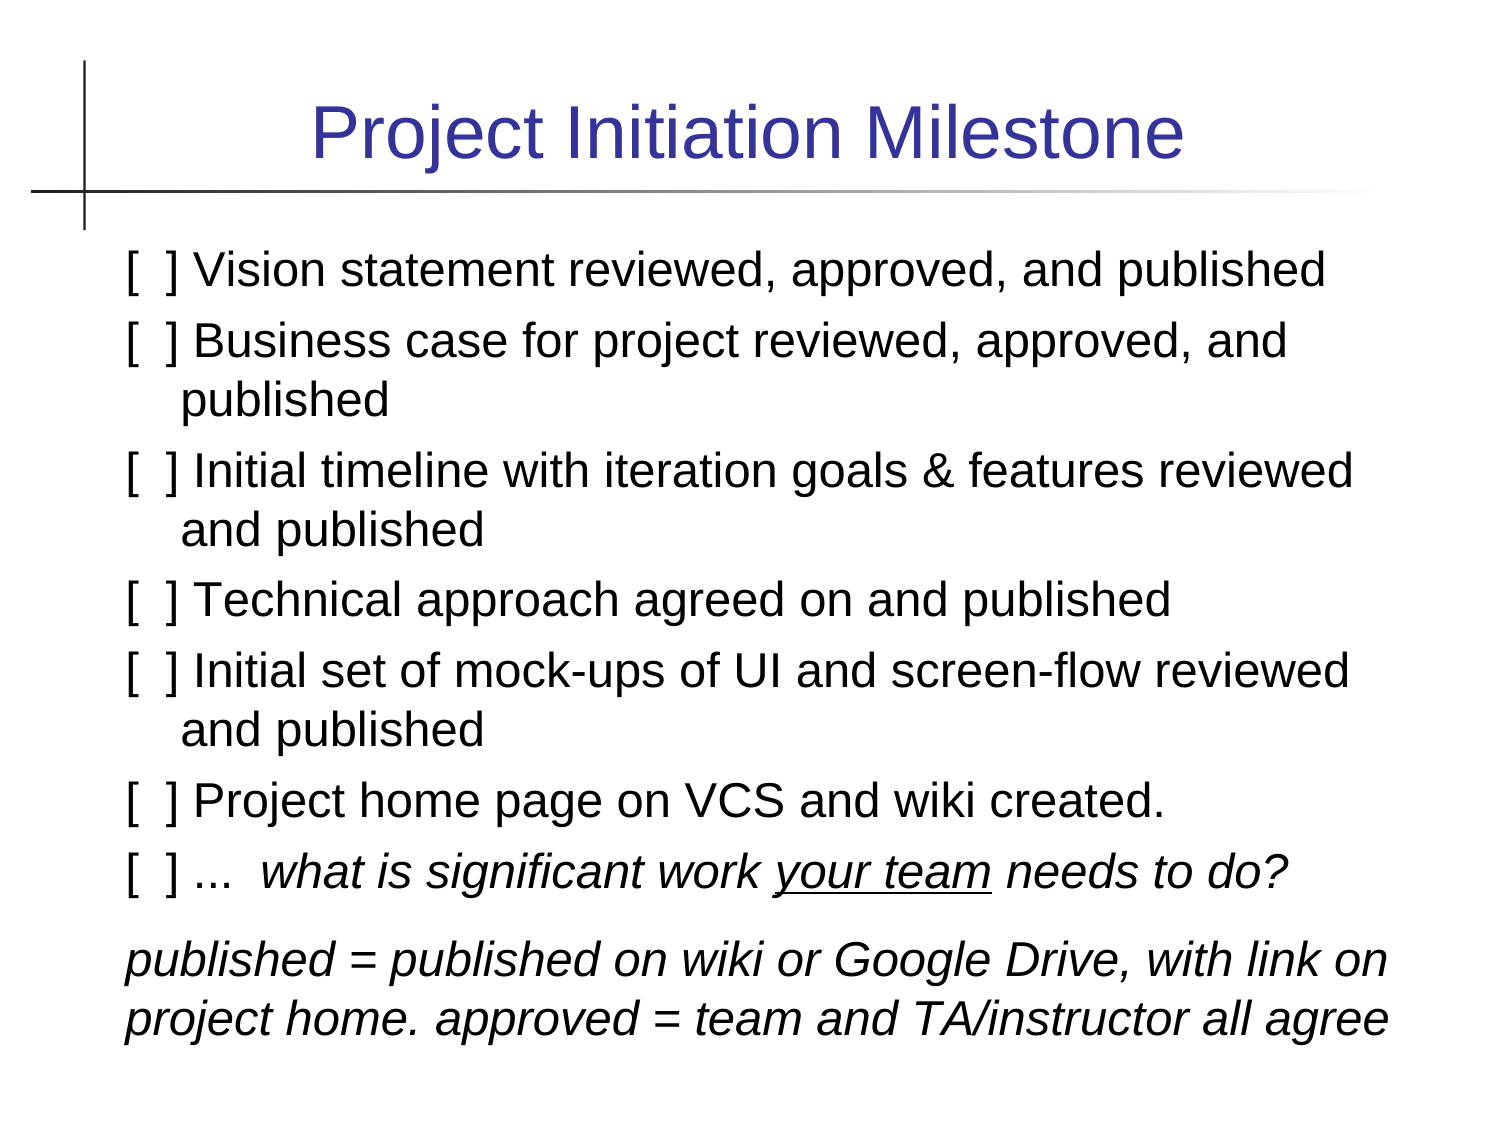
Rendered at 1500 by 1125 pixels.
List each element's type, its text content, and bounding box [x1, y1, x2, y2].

list [ ] Vision statement reviewed, approved, and published [ ] Business case for project reviewed, approved, and published [ ] Initial timeline with iteration goals & features reviewed and published [ ] Technical approach agreed on and published [ ] Initial set of mock-ups of UI and screen-flow reviewed and published [ ] Project home page on VCS and wiki created. [ ] ... what is significant work your team needs to do? published = published on wiki or Google Drive, with link on project home. approved = team and TA/instructor all agree [110, 229, 1408, 1081]
title Project Initiation Milestone [100, 42, 1397, 182]
